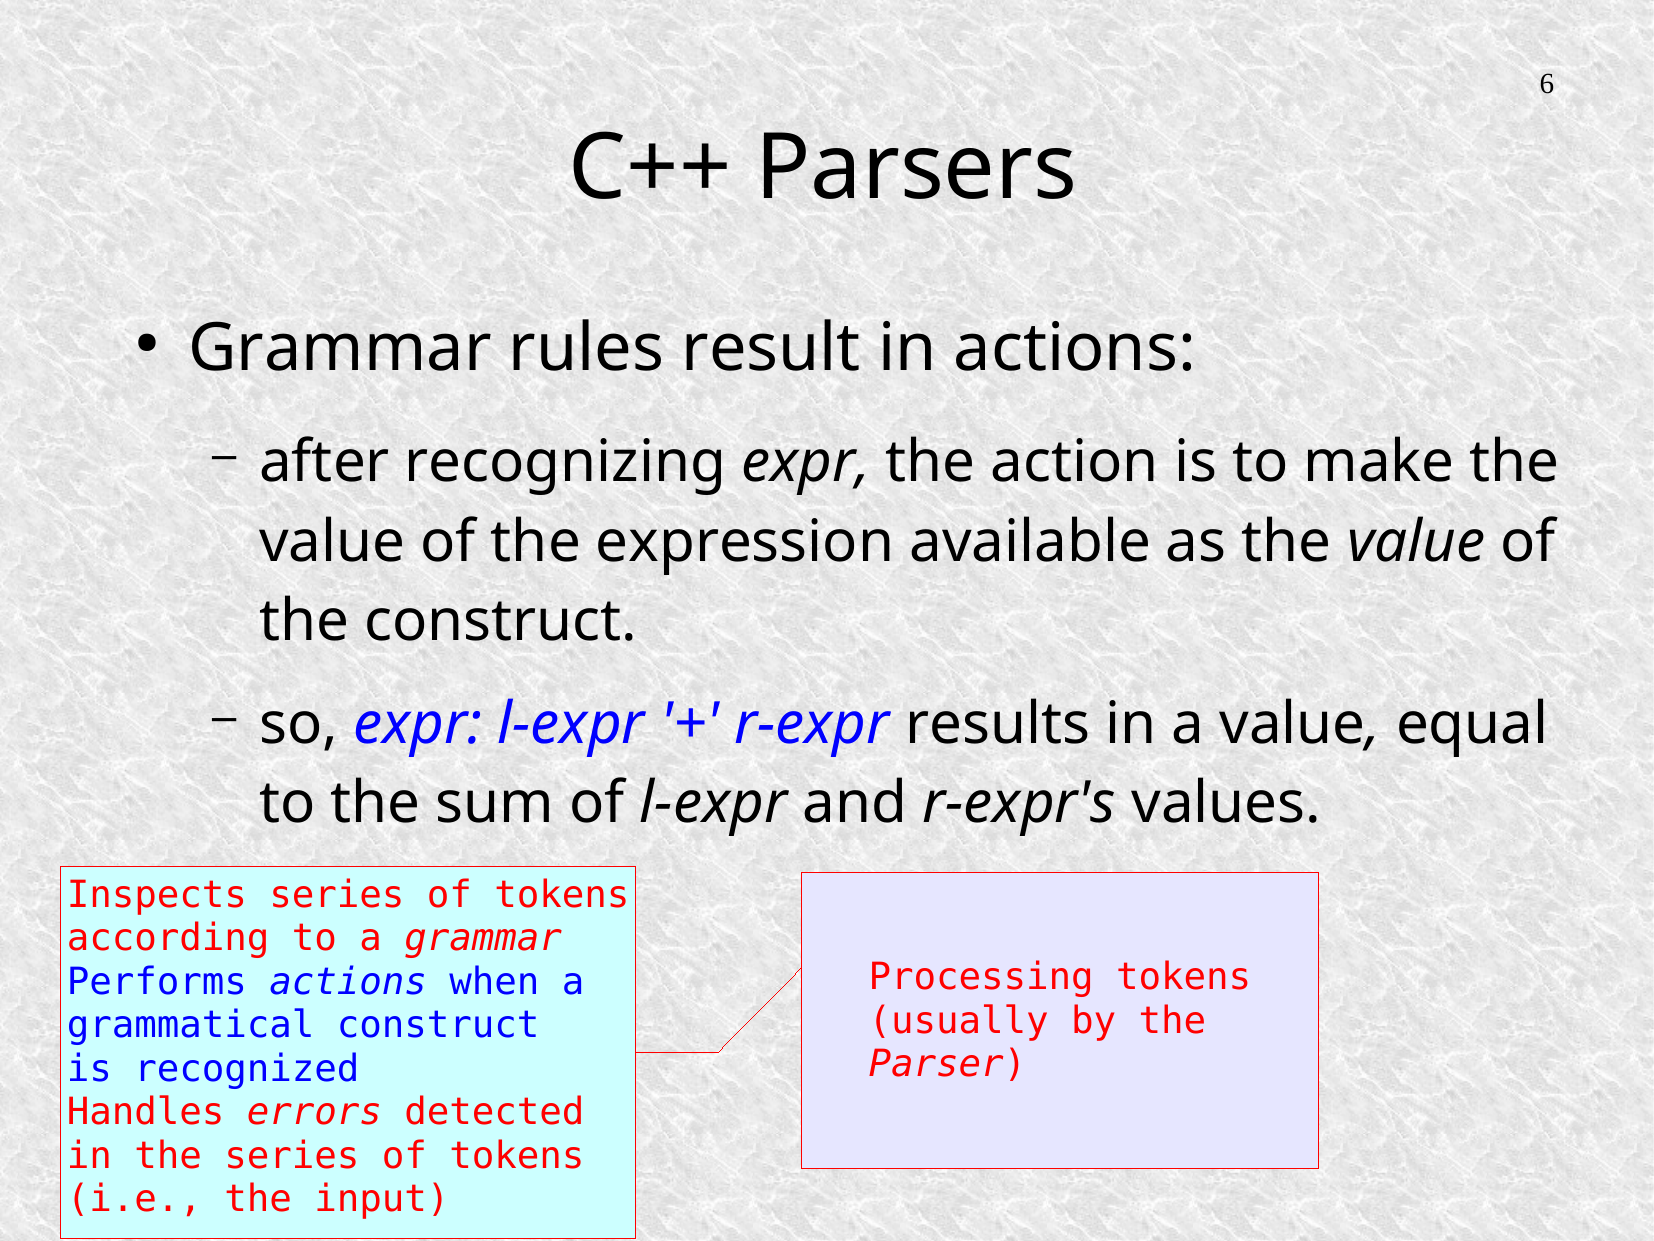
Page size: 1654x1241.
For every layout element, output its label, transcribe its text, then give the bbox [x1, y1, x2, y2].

text_box Inspects series of tokens according to a grammar Performs actions when a grammatical construct is recognized Handles errors detected in the series of tokens (i.e., the input) [60, 866, 636, 1239]
title C++ Parsers [117, 59, 1530, 267]
text_box Processing tokens (usually by the Parser) [801, 872, 1319, 1169]
list Grammar rules result in actions: after recognizing expr, the action is to make the value of the expression available as the value of the construct. so, expr: l-expr '+' r-expr results in a value, equal to the sum of l-expr and r-expr's values. [117, 299, 1605, 1081]
picture [0, 0, 1654, 1241]
